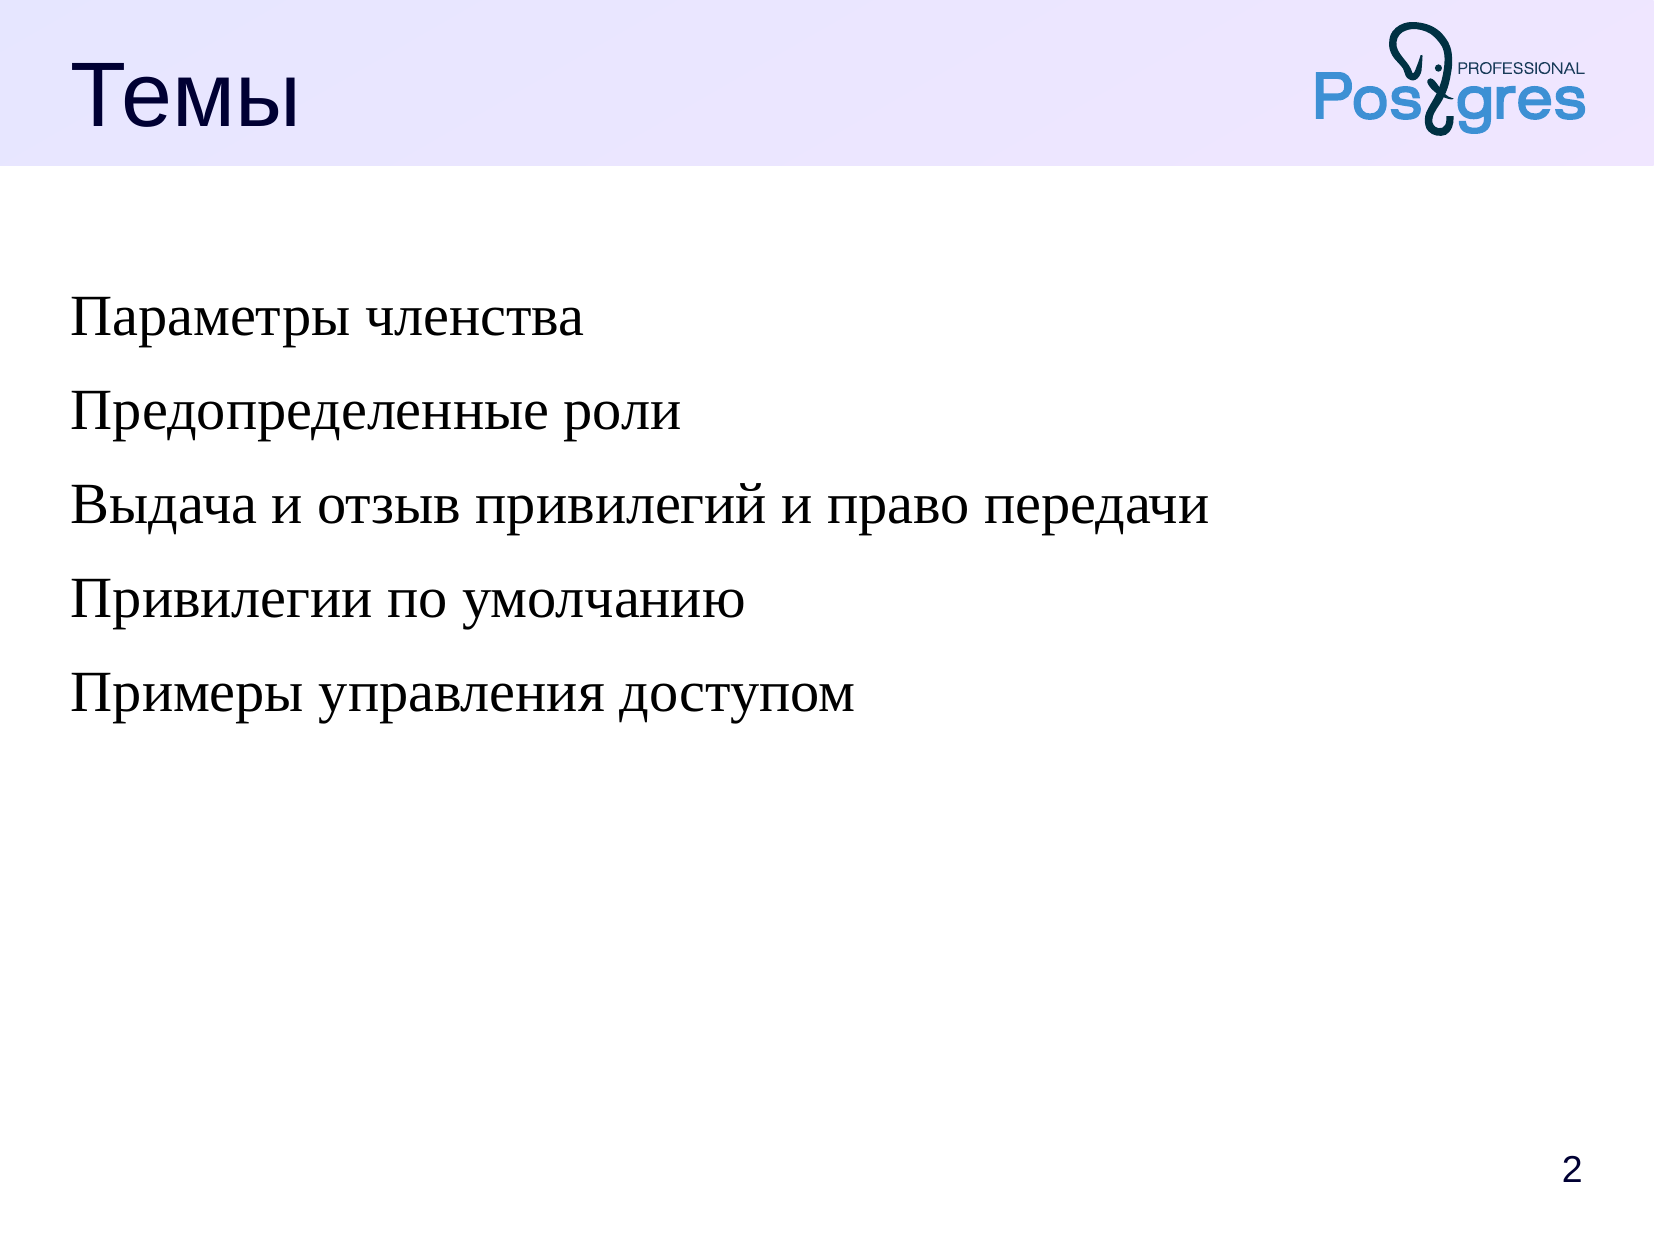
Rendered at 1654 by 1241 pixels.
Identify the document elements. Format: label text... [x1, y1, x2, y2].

list Параметры членства Предопределенные роли Выдача и отзыв привилегий и право передачи Привилегии по умолчанию Примеры управления доступом [70, 283, 1583, 1134]
title Темы [70, 43, 1241, 147]
